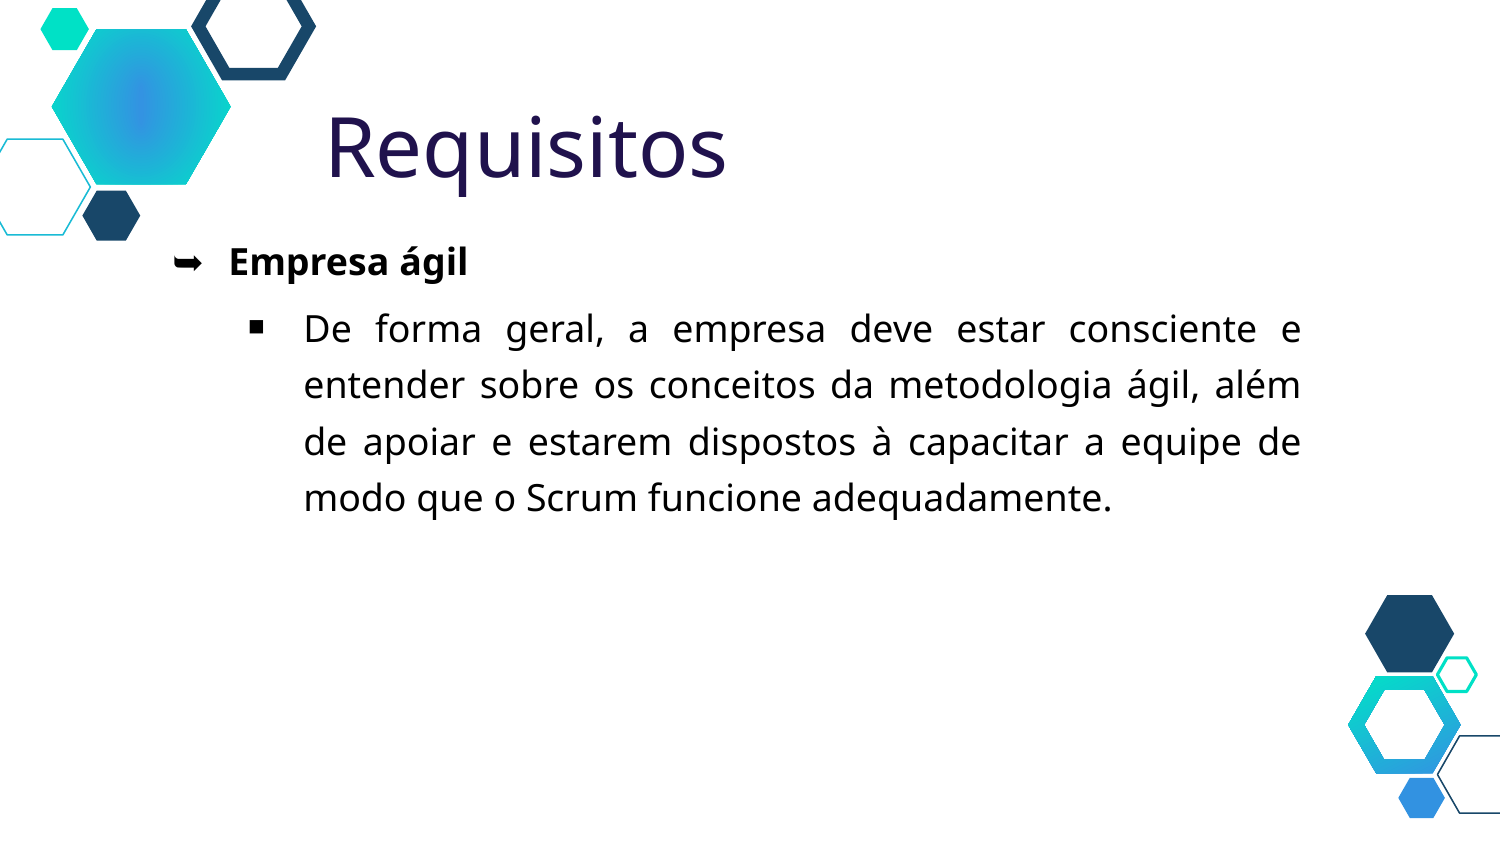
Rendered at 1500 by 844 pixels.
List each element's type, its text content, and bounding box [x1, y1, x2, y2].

title Requisitos [309, 103, 1121, 209]
list Empresa ágil De forma geral, a empresa deve estar consciente e entender sobre os conceitos da metodologia ágil, além de apoiar e estarem dispostos à capacitar a equipe de modo que o Scrum funcione adequadamente. [138, 212, 1318, 750]
